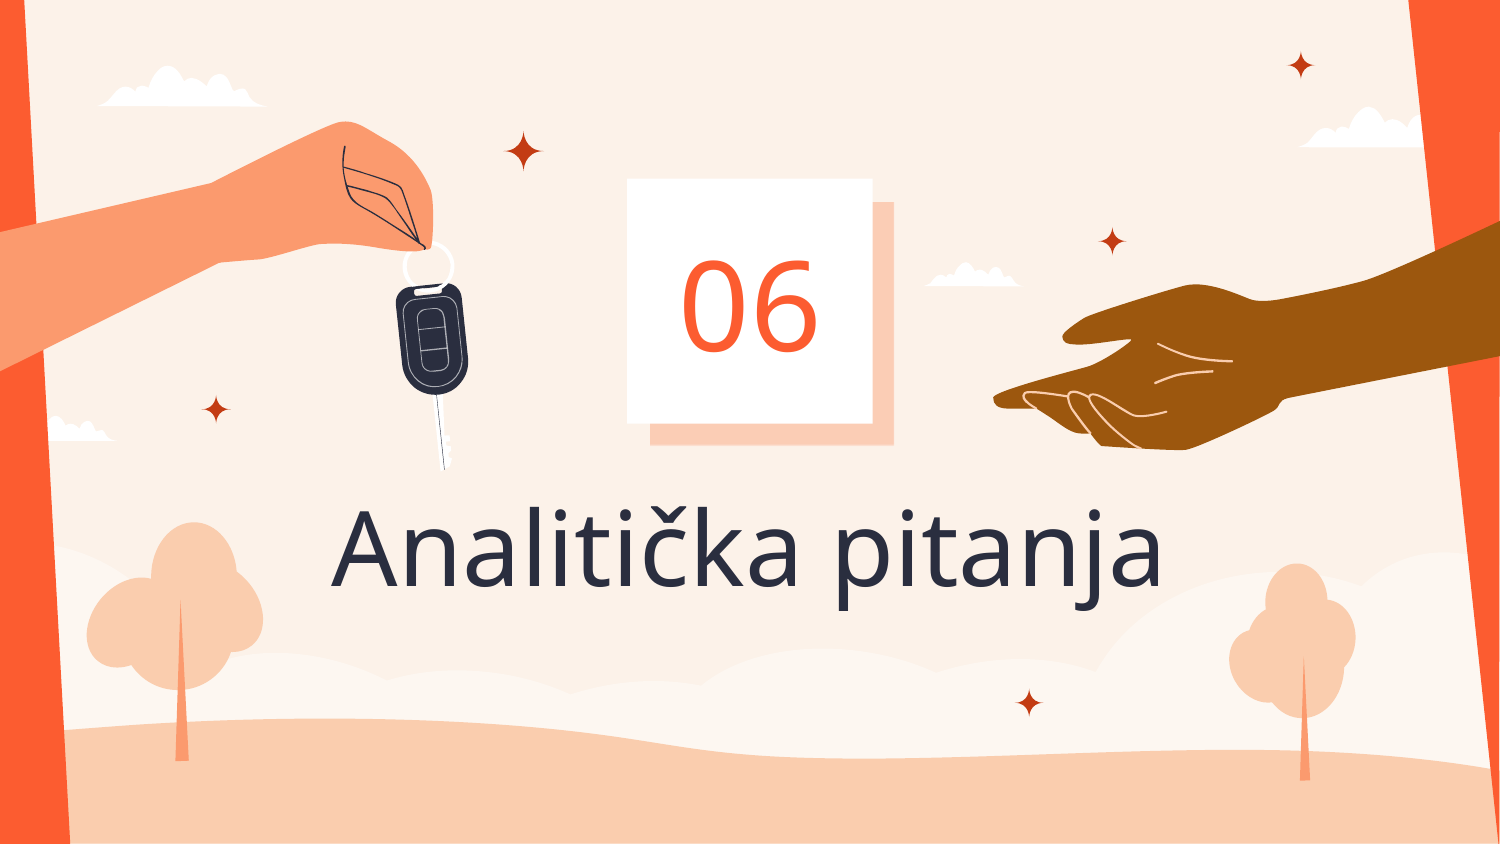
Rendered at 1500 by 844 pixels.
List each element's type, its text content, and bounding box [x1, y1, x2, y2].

text_box [1014, 688, 1044, 718]
title 06 [627, 178, 873, 424]
title Analitička pitanja [230, 466, 1270, 611]
text_box [993, 220, 1500, 451]
text_box [1097, 226, 1127, 256]
text_box [1229, 563, 1356, 781]
text_box [201, 394, 231, 424]
text_box [503, 130, 545, 172]
text_box [0, 121, 469, 472]
